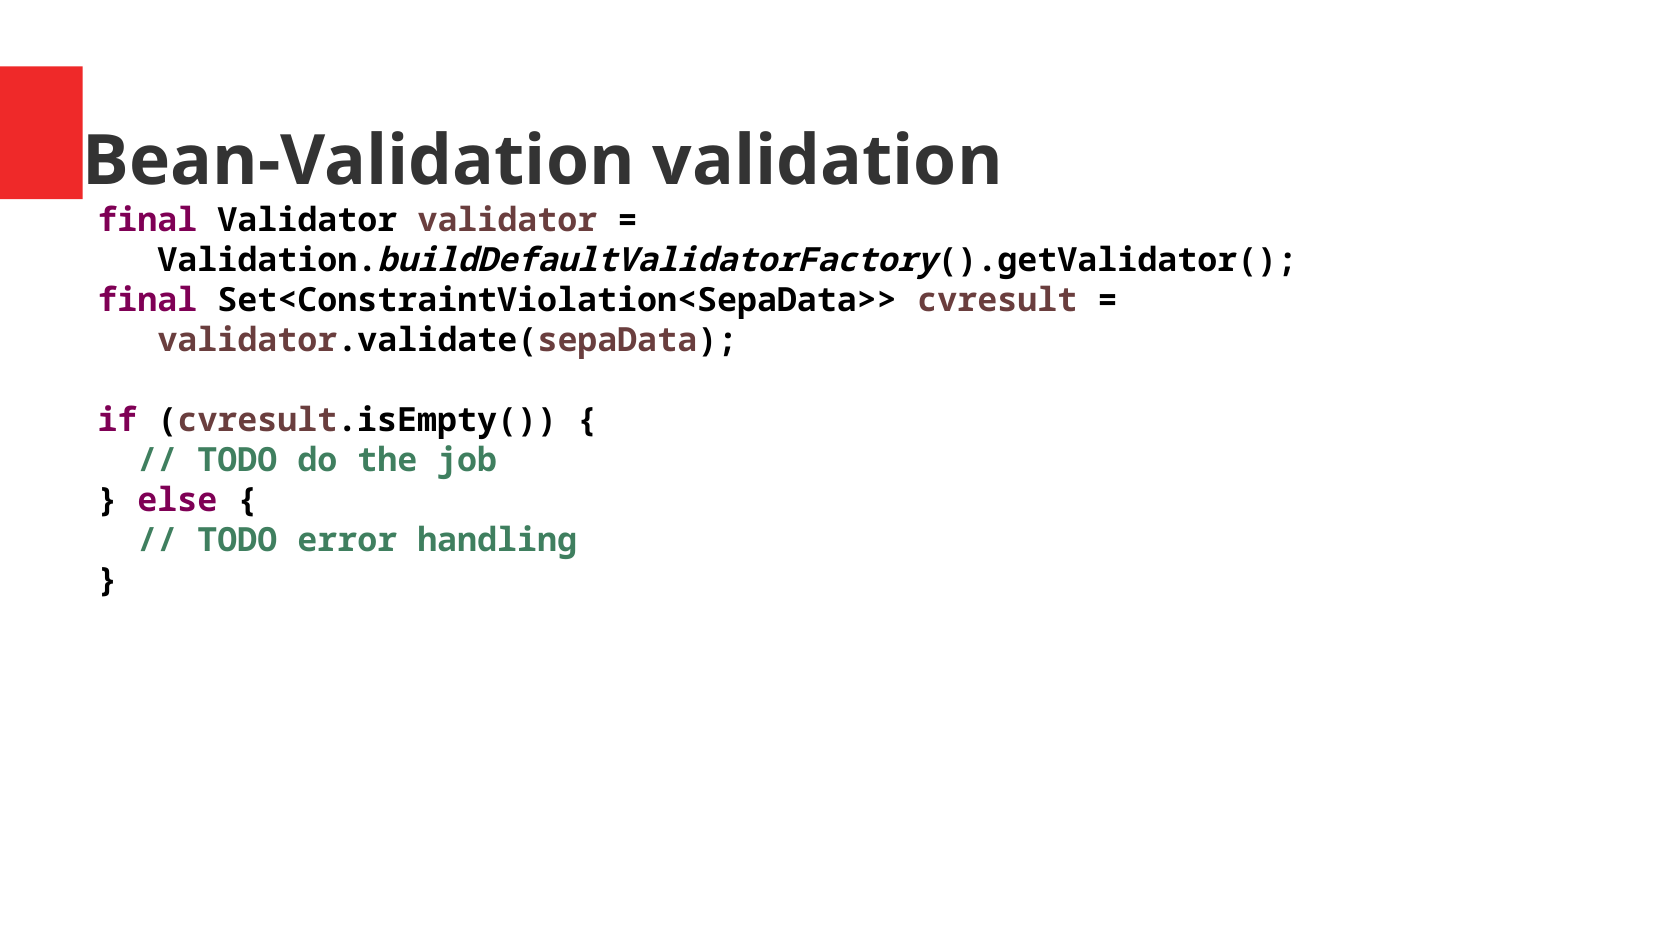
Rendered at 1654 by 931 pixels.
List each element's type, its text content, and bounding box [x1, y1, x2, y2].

title Bean-Validation validation [82, 33, 1571, 191]
text_box final Validator validator = Validation.buildDefaultValidatorFactory().getValidator(); final Set<ConstraintViolation<SepaData>> cvresult = validator.validate(sepaData); if (cvresult.isEmpty()) { // TODO do the job } else { // TODO error handling } [82, 191, 1589, 840]
